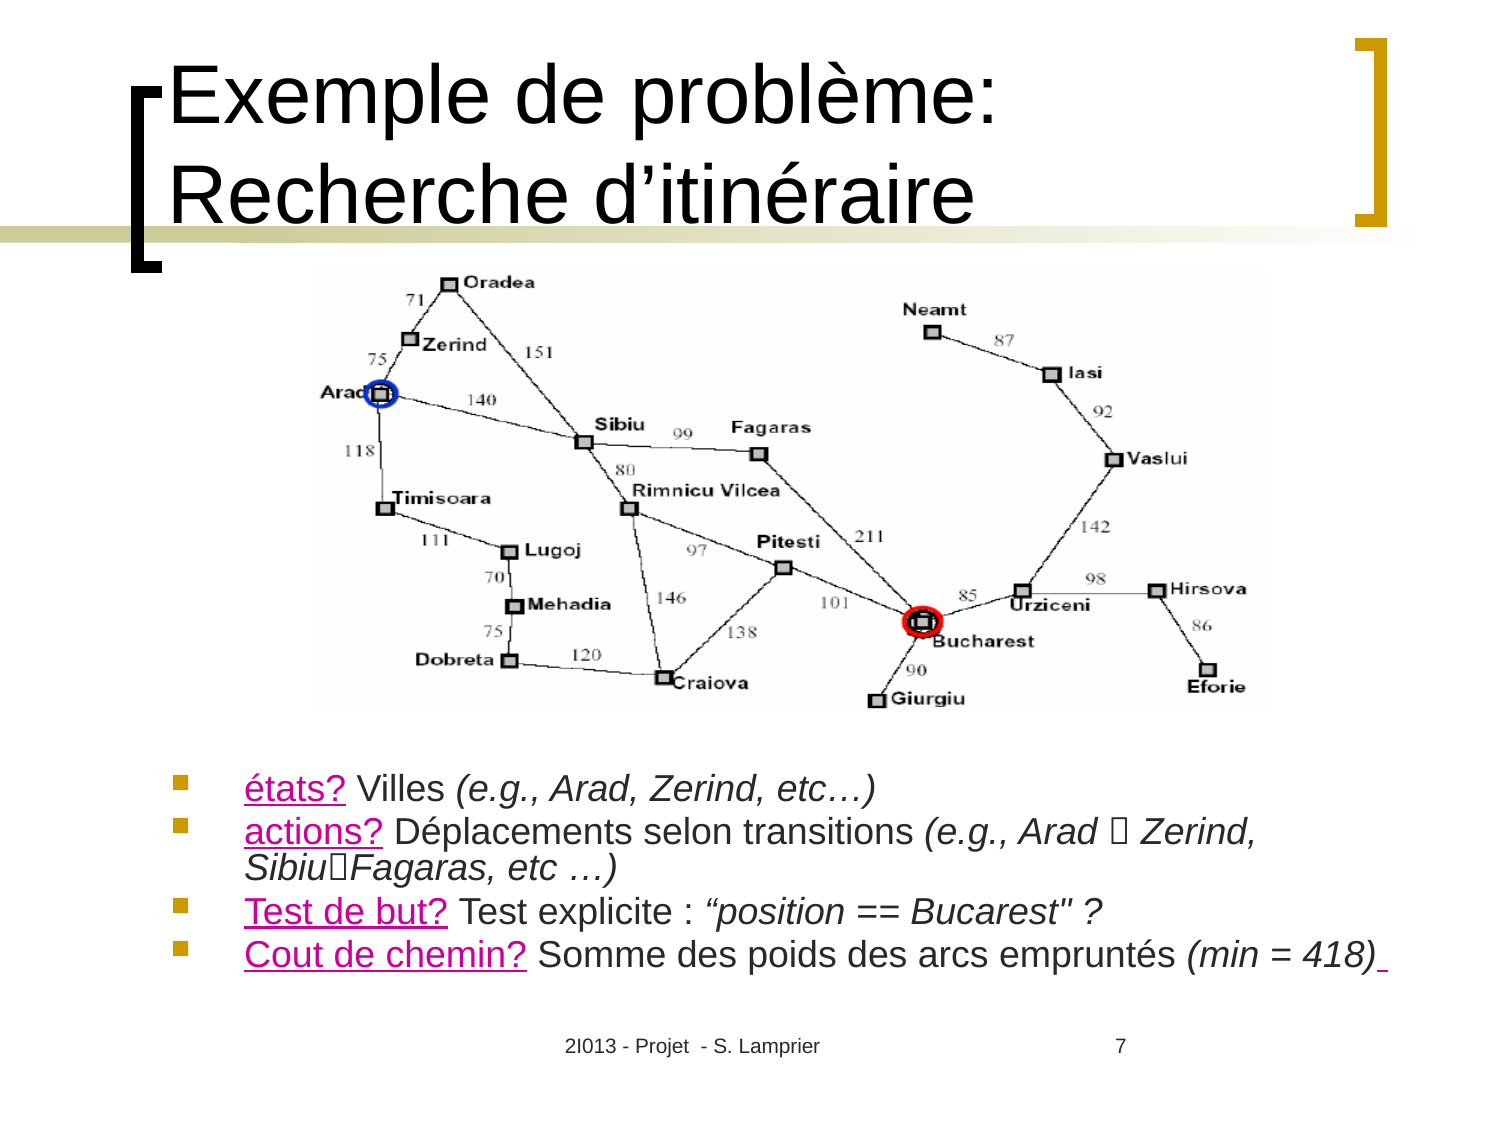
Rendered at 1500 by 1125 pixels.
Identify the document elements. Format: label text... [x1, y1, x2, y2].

slide_number <numéro> [1100, 1025, 1413, 1100]
picture [287, 262, 1300, 713]
list états? Villes (e.g., Arad, Zerind, etc…) actions? Déplacements selon transitions (e.g., Arad  Zerind, SibiuFagaras, etc …) Test de but? Test explicite : “position == Bucarest" ? Cout de chemin? Somme des poids des arcs empruntés (min = 418) [155, 324, 1413, 1000]
footer 2I013 - Projet - S. Lamprier [549, 1025, 1025, 1100]
title Exemple de problème: Recherche d’itinéraire [152, 15, 1328, 248]
